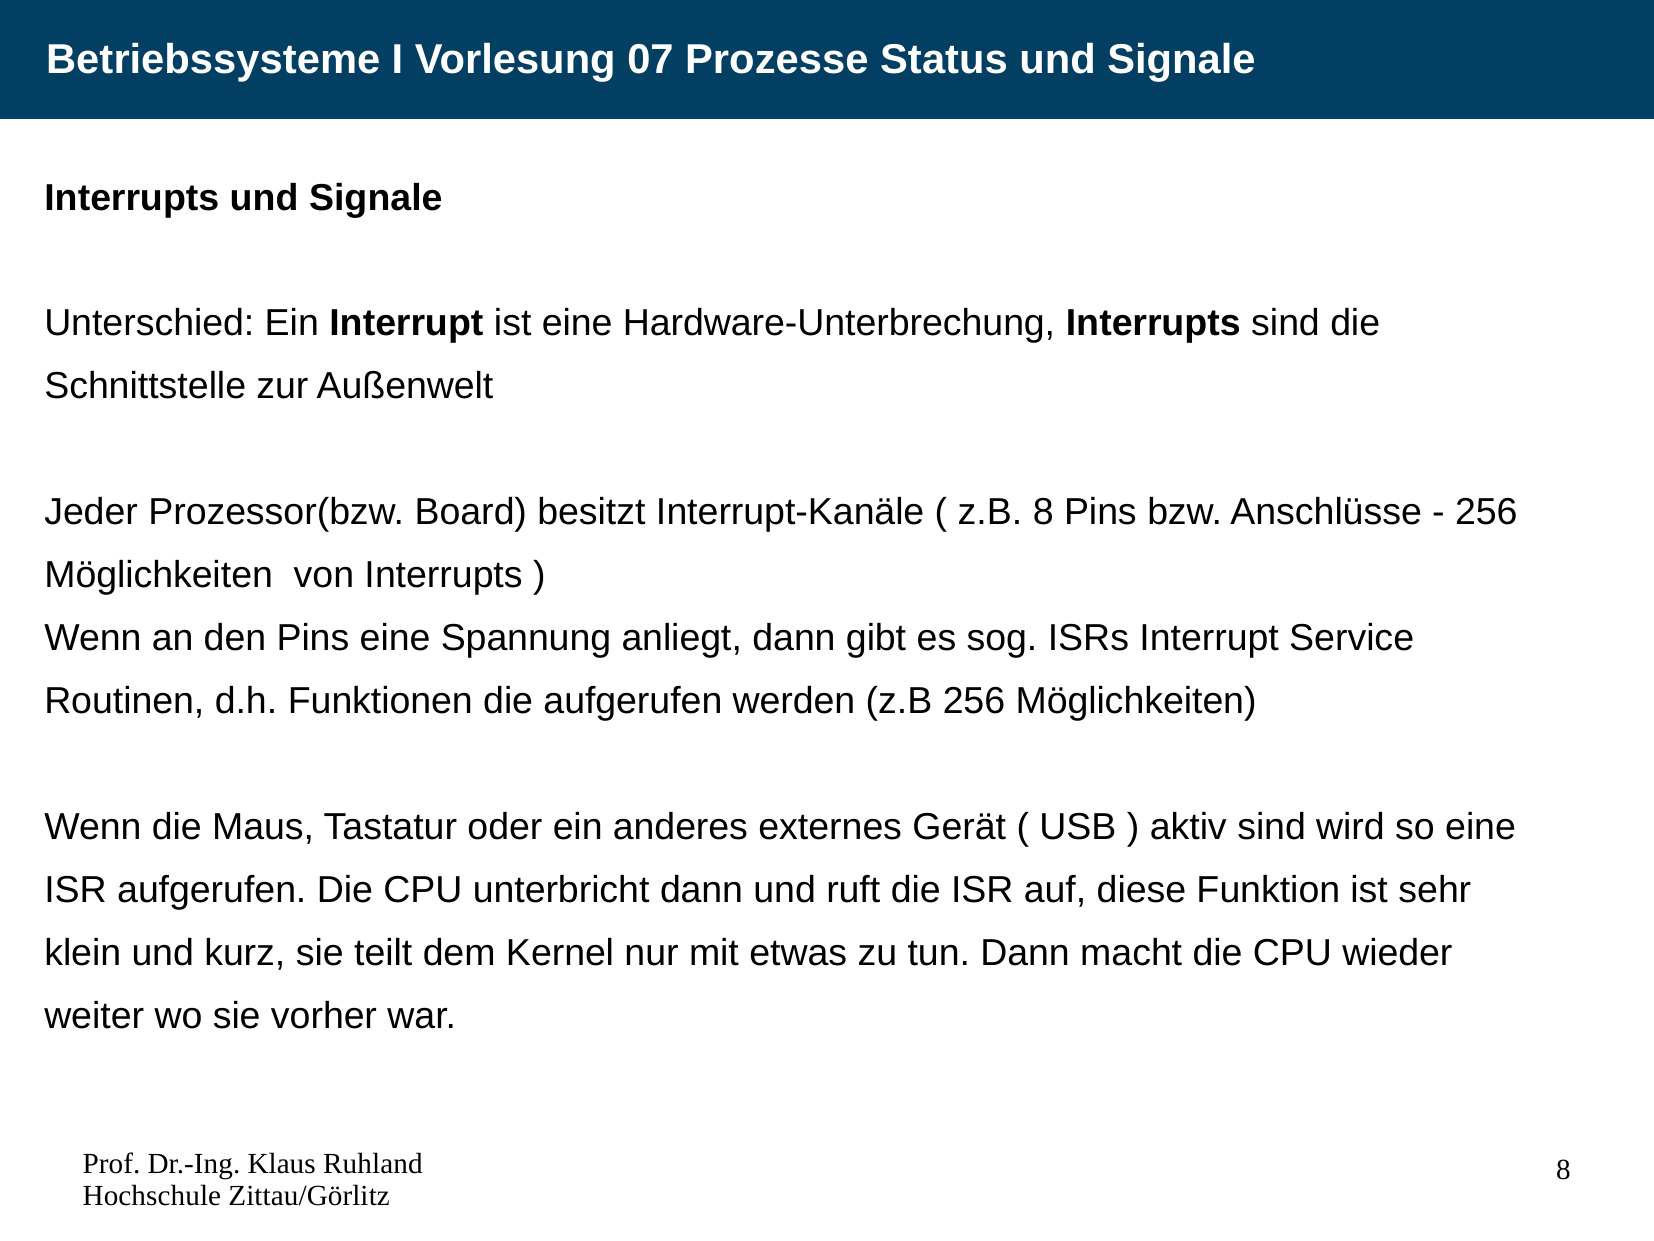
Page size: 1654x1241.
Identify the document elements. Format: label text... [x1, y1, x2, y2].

text_box Interrupts und Signale Unterschied: Ein Interrupt ist eine Hardware-Unterbrechung, Interrupts sind die Schnittstelle zur Außenwelt Jeder Prozessor(bzw. Board) besitzt Interrupt-Kanäle ( z.B. 8 Pins bzw. Anschlüsse - 256 Möglichkeiten von Interrupts ) Wenn an den Pins eine Spannung anliegt, dann gibt es sog. ISRs Interrupt Service Routinen, d.h. Funktionen die aufgerufen werden (z.B 256 Möglichkeiten) Wenn die Maus, Tastatur oder ein anderes externes Gerät ( USB ) aktiv sind wird so eine ISR aufgerufen. Die CPU unterbricht dann und ruft die ISR auf, diese Funktion ist sehr klein und kurz, sie teilt dem Kernel nur mit etwas zu tun. Dann macht die CPU wieder weiter wo sie vorher war. [29, 147, 1565, 1170]
